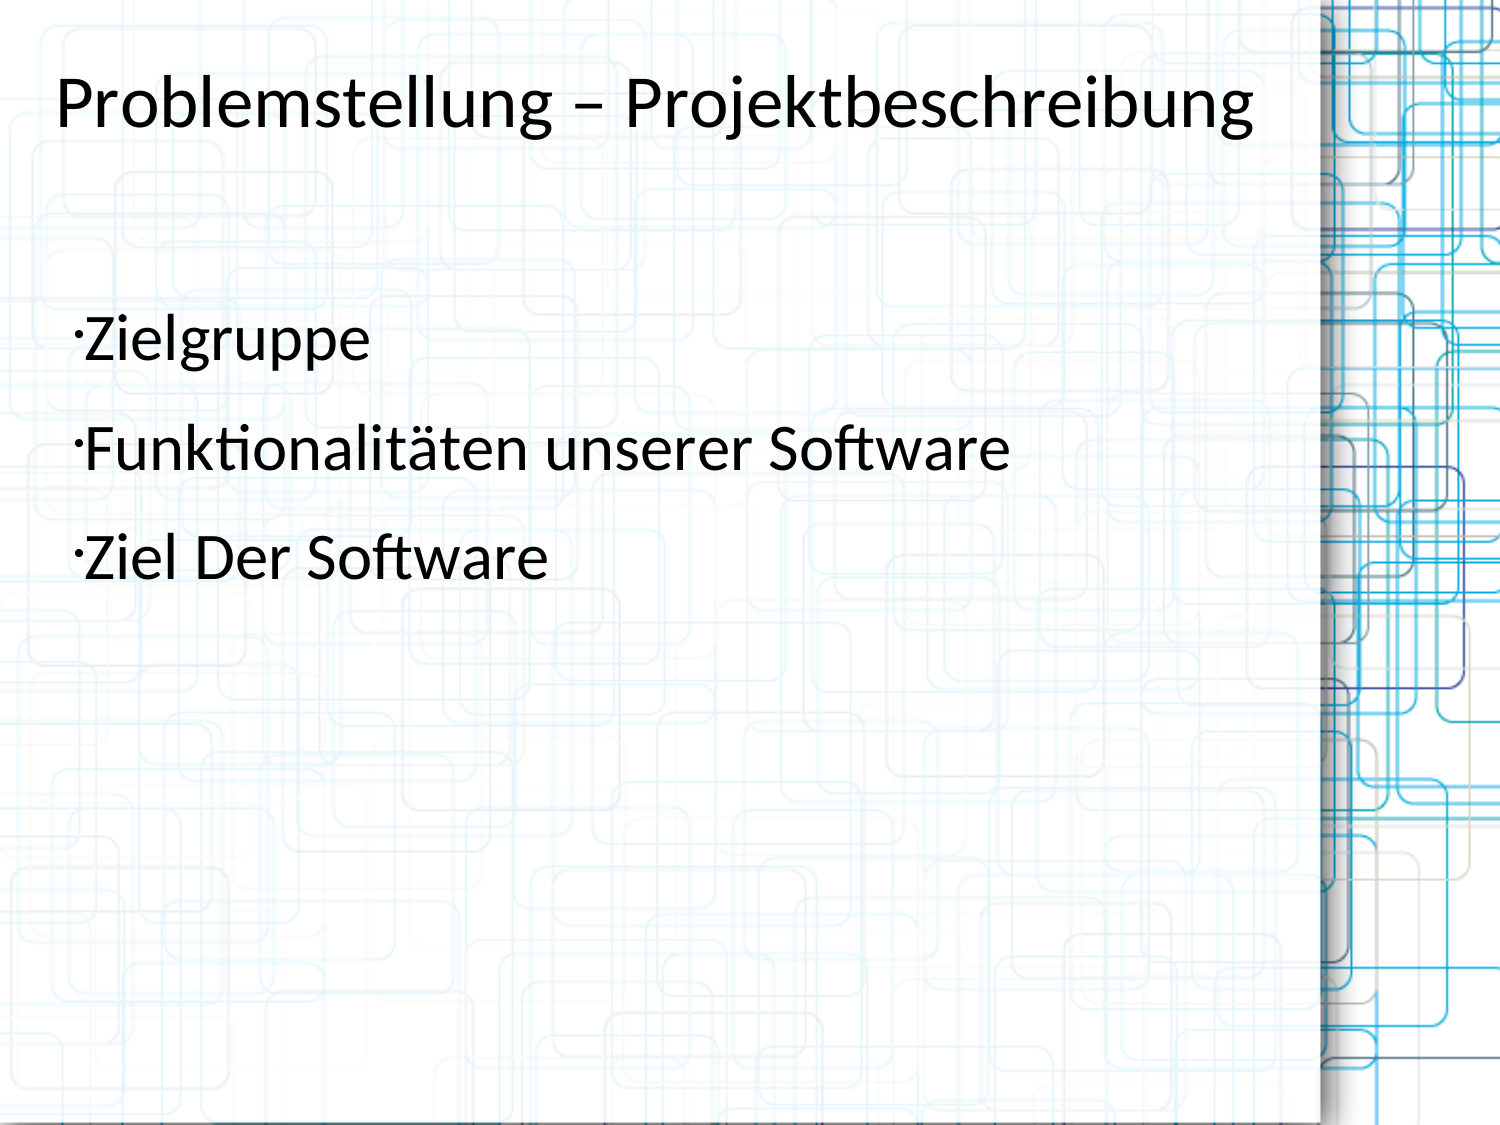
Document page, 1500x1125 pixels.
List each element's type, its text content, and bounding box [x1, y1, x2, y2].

title Problemstellung – Projektbeschreibung [0, 45, 1359, 233]
list [75, 262, 1425, 1005]
list Zielgruppe Funktionalitäten unserer Software Ziel Der Software [59, 177, 1409, 920]
